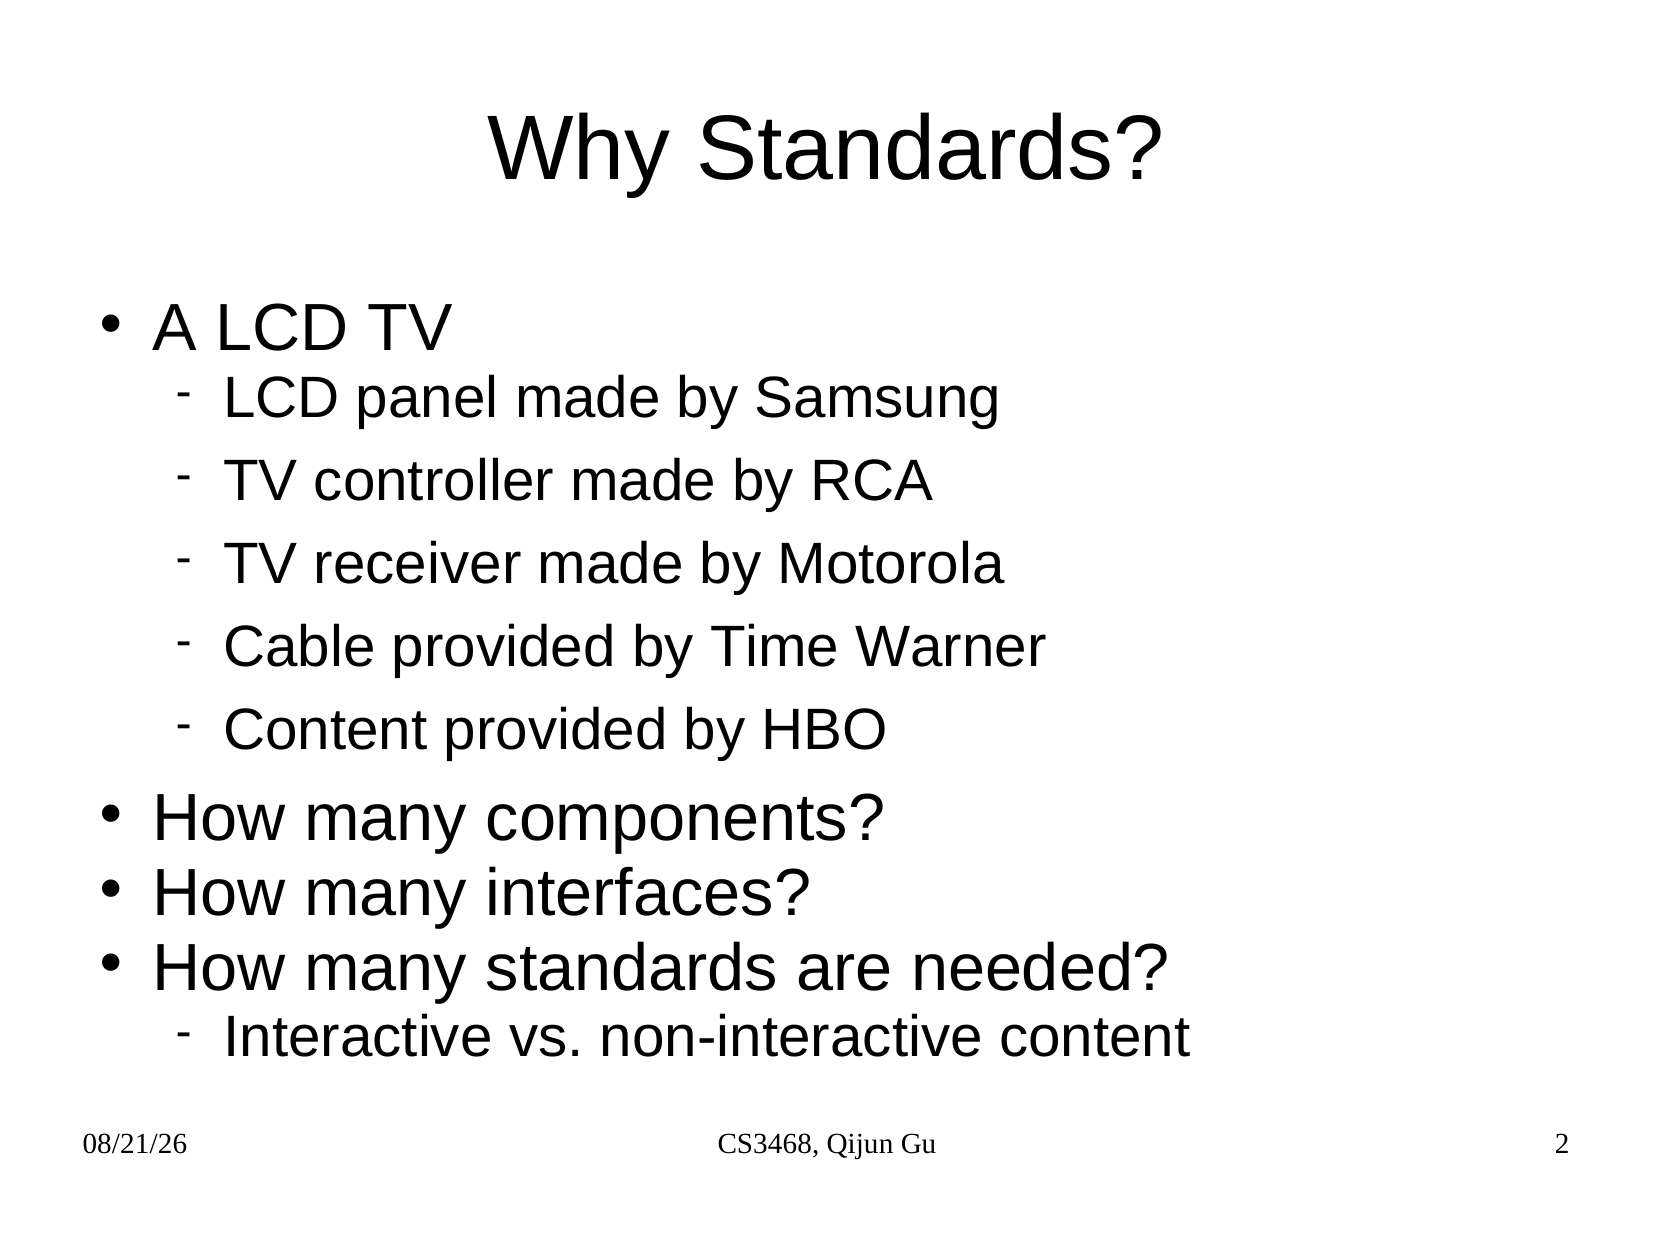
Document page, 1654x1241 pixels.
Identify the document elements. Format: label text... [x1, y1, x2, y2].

title Why Standards? [82, 56, 1571, 249]
list A LCD TV LCD panel made by Samsung TV controller made by RCA TV receiver made by Motorola Cable provided by Time Warner Content provided by HBO How many components? How many interfaces? How many standards are needed? Interactive vs. non-interactive content [82, 290, 1571, 1094]
